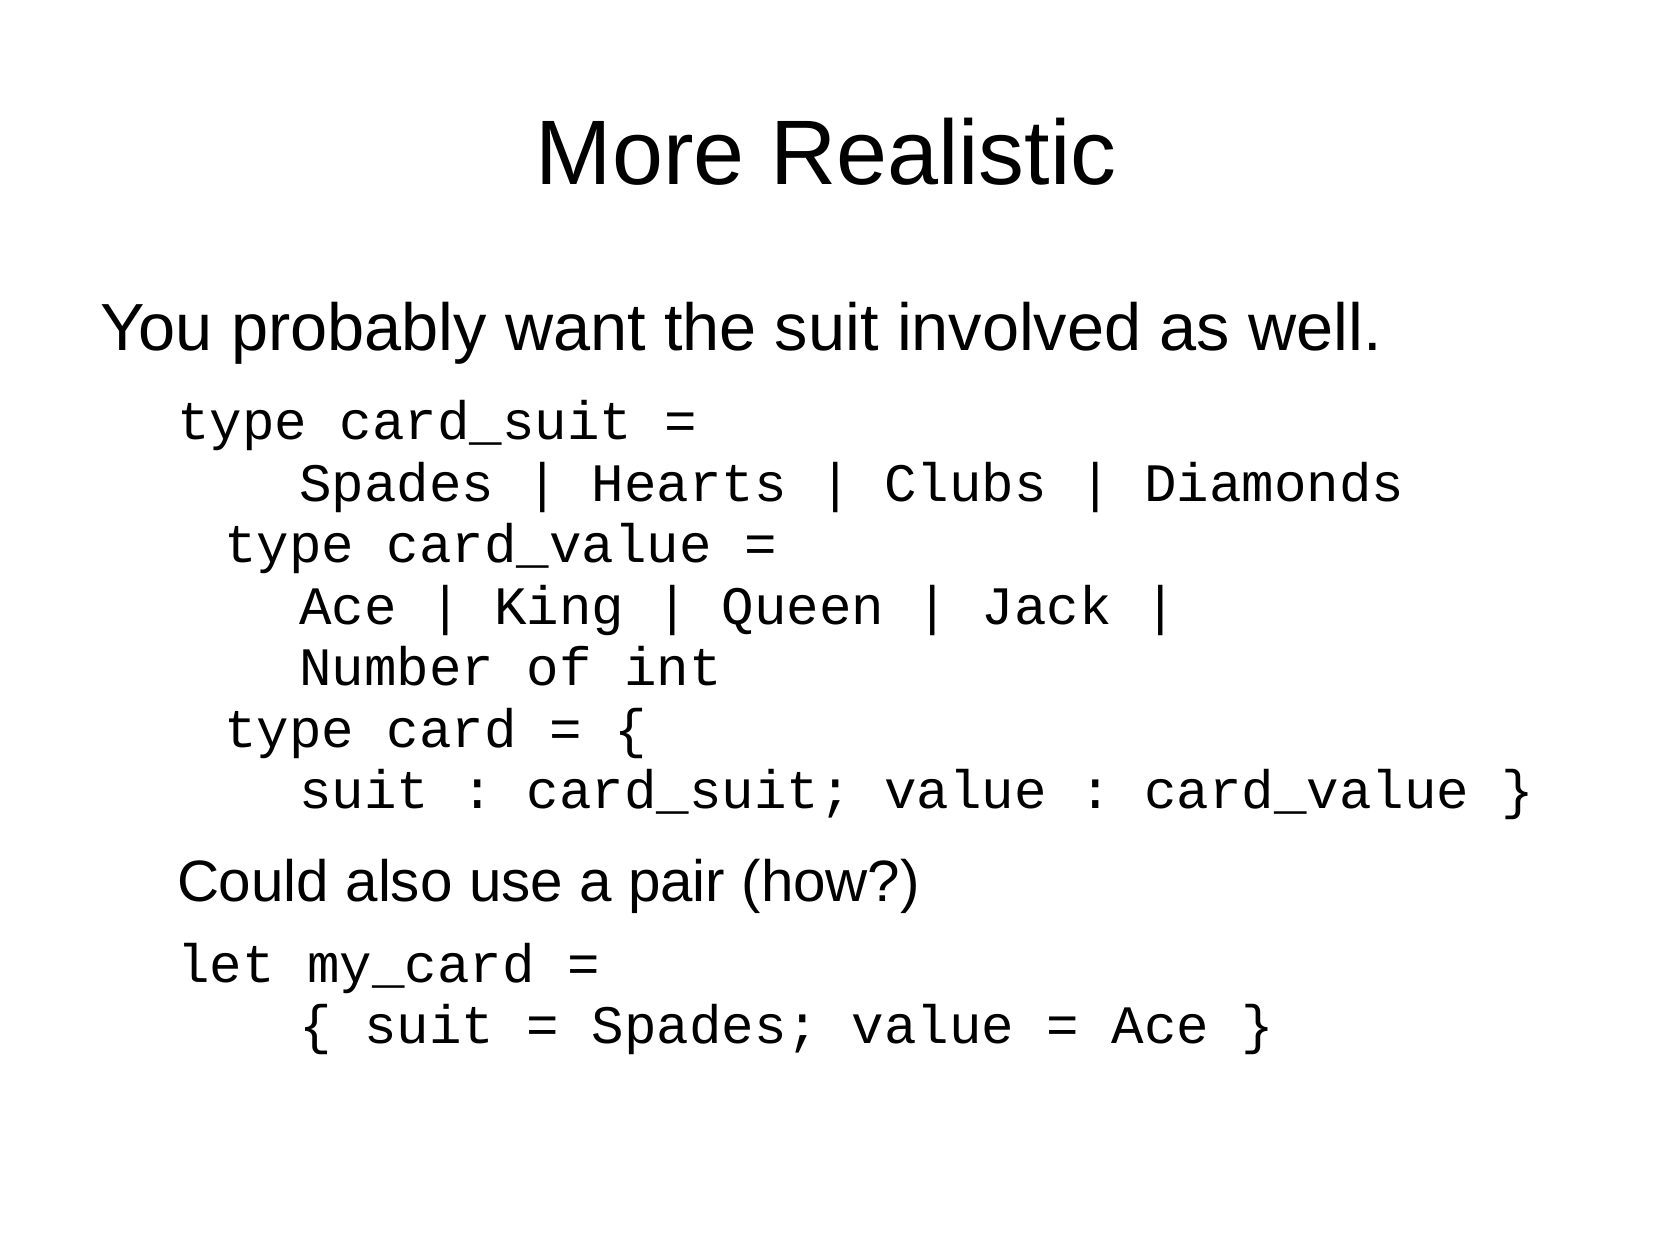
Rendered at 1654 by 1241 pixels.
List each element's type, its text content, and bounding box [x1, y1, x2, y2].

list You probably want the suit involved as well. type card_suit = Spades | Hearts | Clubs | Diamonds type card_value = Ace | King | Queen | Jack | Number of int type card = { suit : card_suit; value : card_value } Could also use a pair (how?) let my_card = { suit = Spades; value = Ace } [82, 290, 1571, 1094]
title More Realistic [82, 56, 1571, 250]
